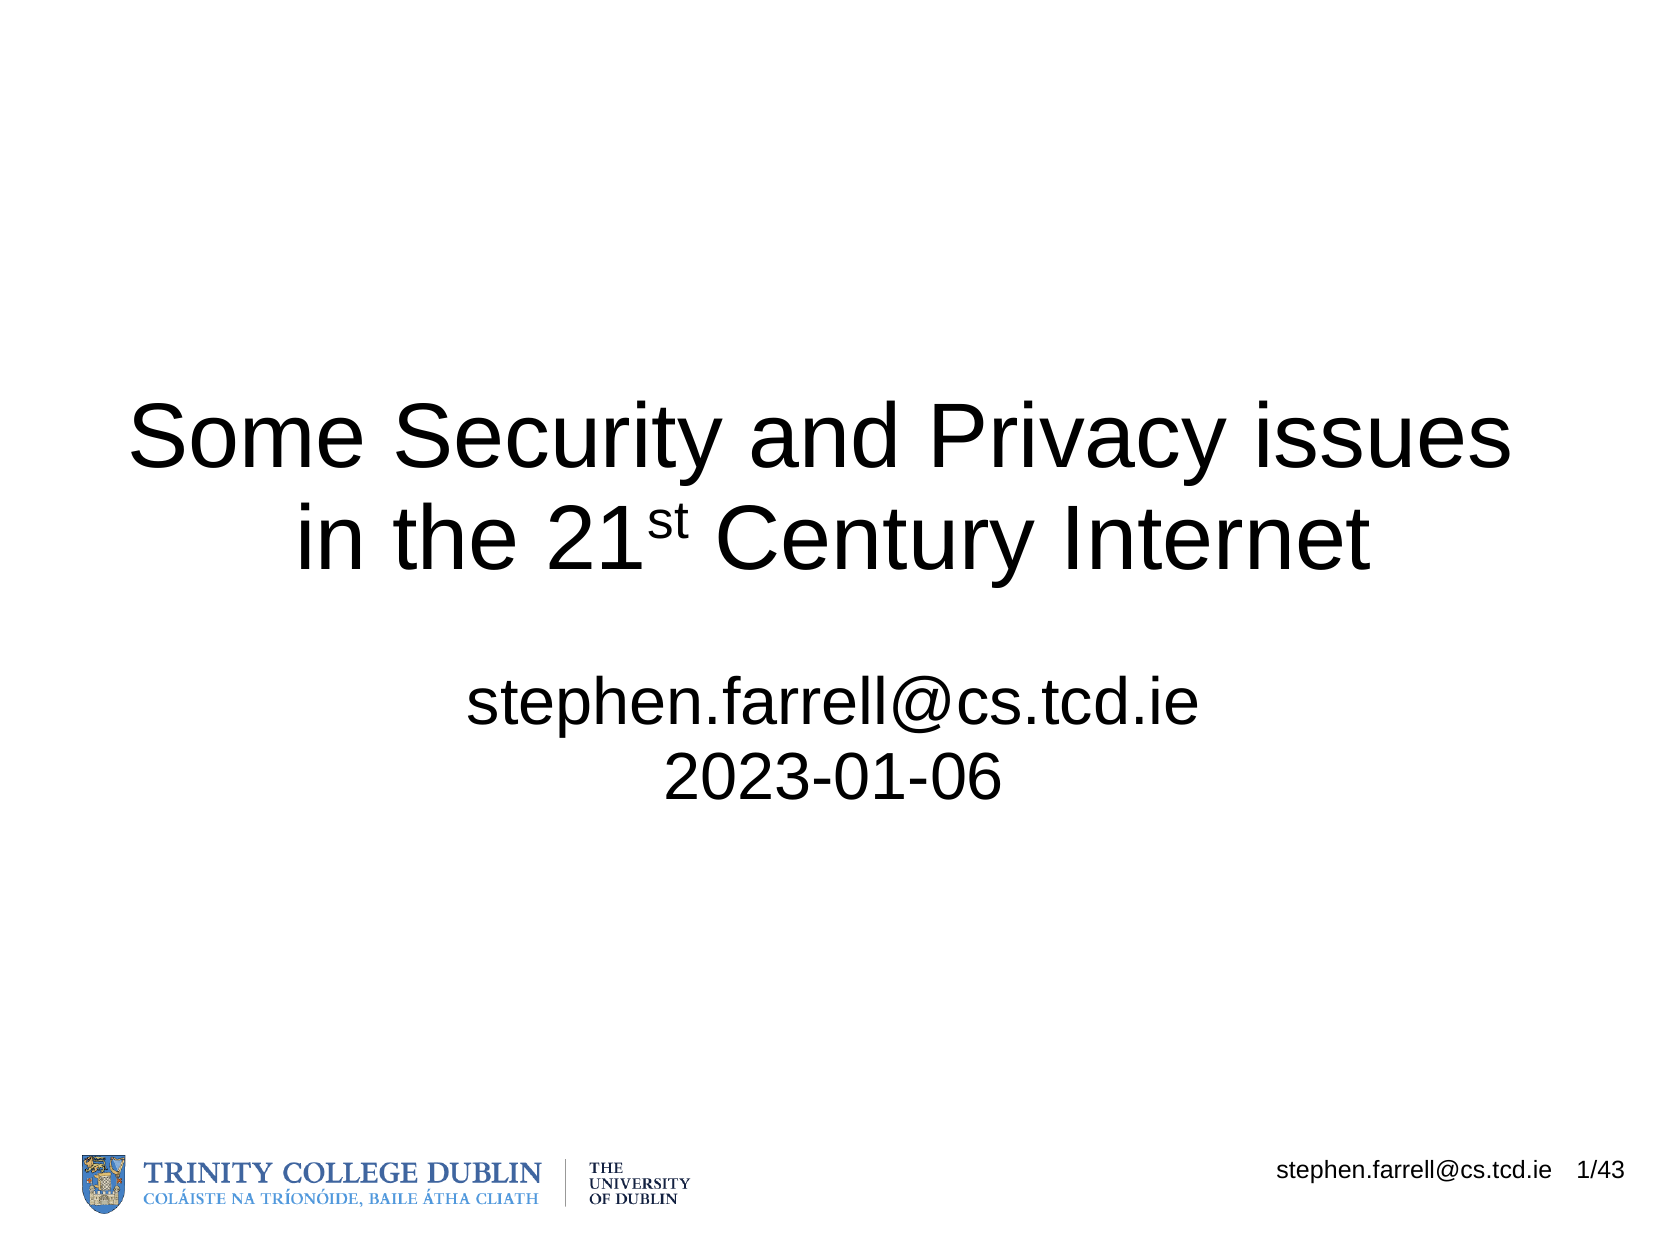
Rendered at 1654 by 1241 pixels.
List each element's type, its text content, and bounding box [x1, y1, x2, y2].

picture [82, 1155, 694, 1214]
text_box Some Security and Privacy issues in the 21st Century Internet stephen.farrell@cs.tcd.ie 2023-01-06 [90, 345, 1579, 853]
